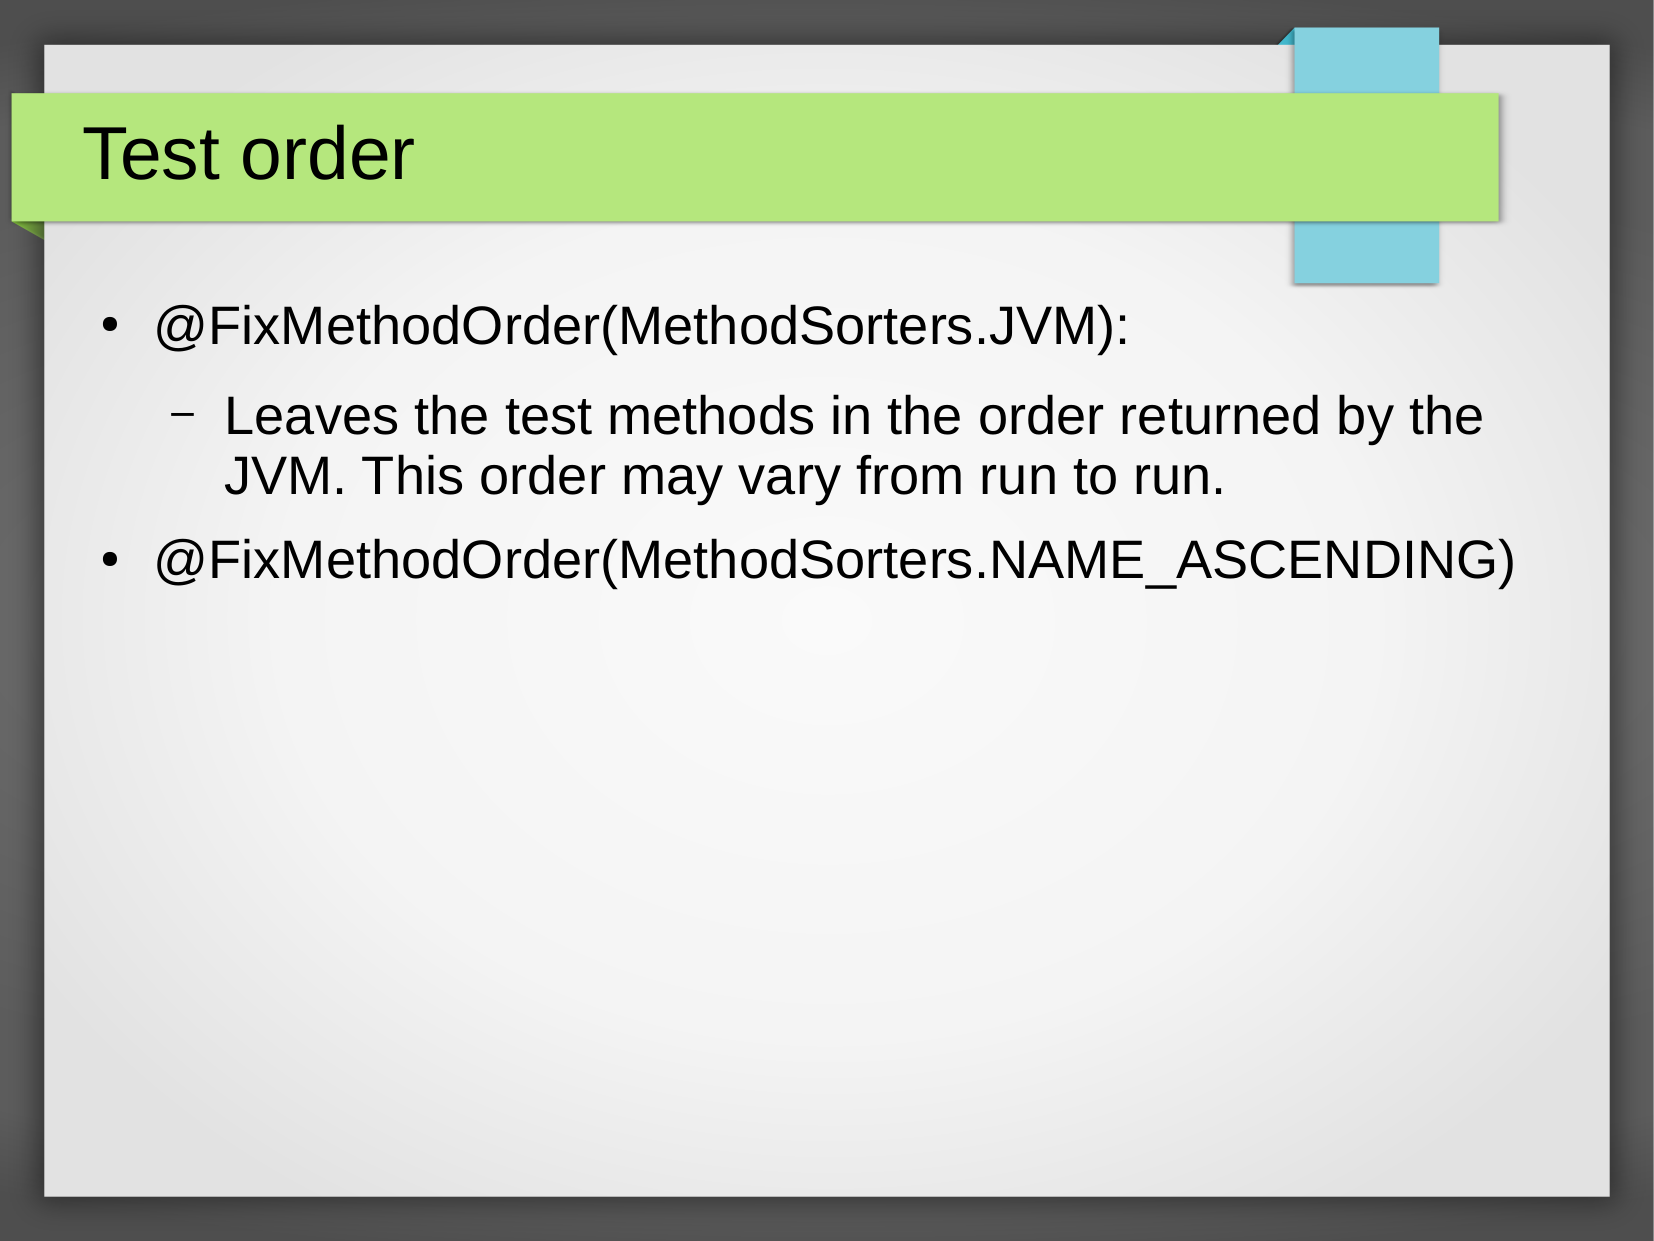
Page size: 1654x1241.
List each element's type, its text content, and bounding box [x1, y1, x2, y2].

picture [0, 0, 1654, 1241]
list @FixMethodOrder(MethodSorters.JVM): Leaves the test methods in the order returned by the JVM. This order may vary from run to run. @FixMethodOrder(MethodSorters.NAME_ASCENDING) [82, 295, 1571, 1015]
title Test order [82, 94, 1264, 213]
